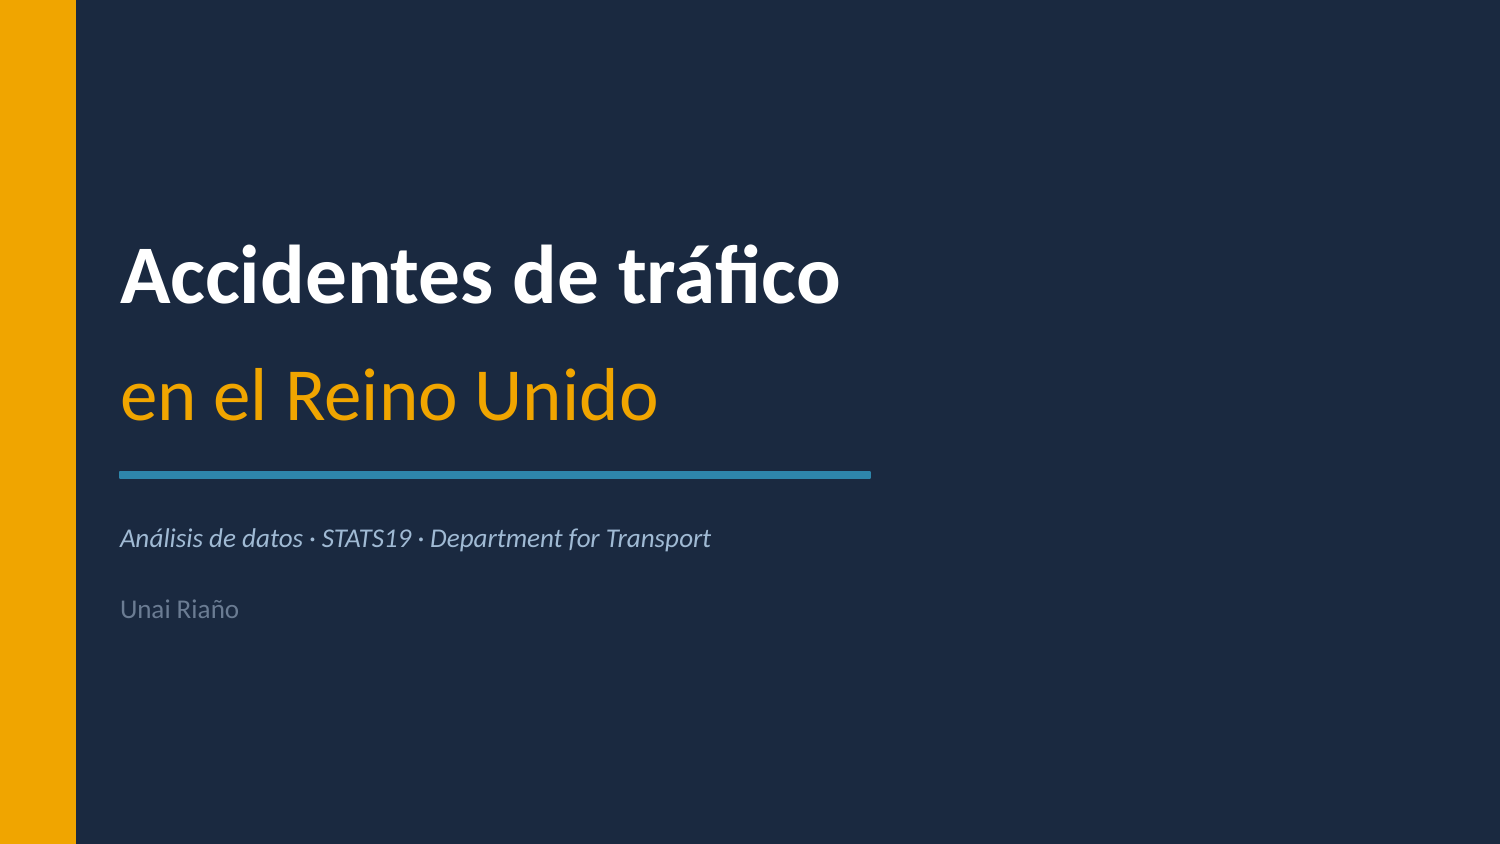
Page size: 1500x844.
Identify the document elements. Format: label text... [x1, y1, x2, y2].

text_box [119, 472, 870, 479]
text_box Análisis de datos · STATS19 · Department for Transport [119, 502, 1395, 570]
text_box Unai Riaño [119, 577, 570, 638]
text_box Accidentes de tráfico [119, 194, 1395, 329]
text_box en el Reino Unido [119, 329, 1395, 450]
text_box [0, 0, 75, 844]
